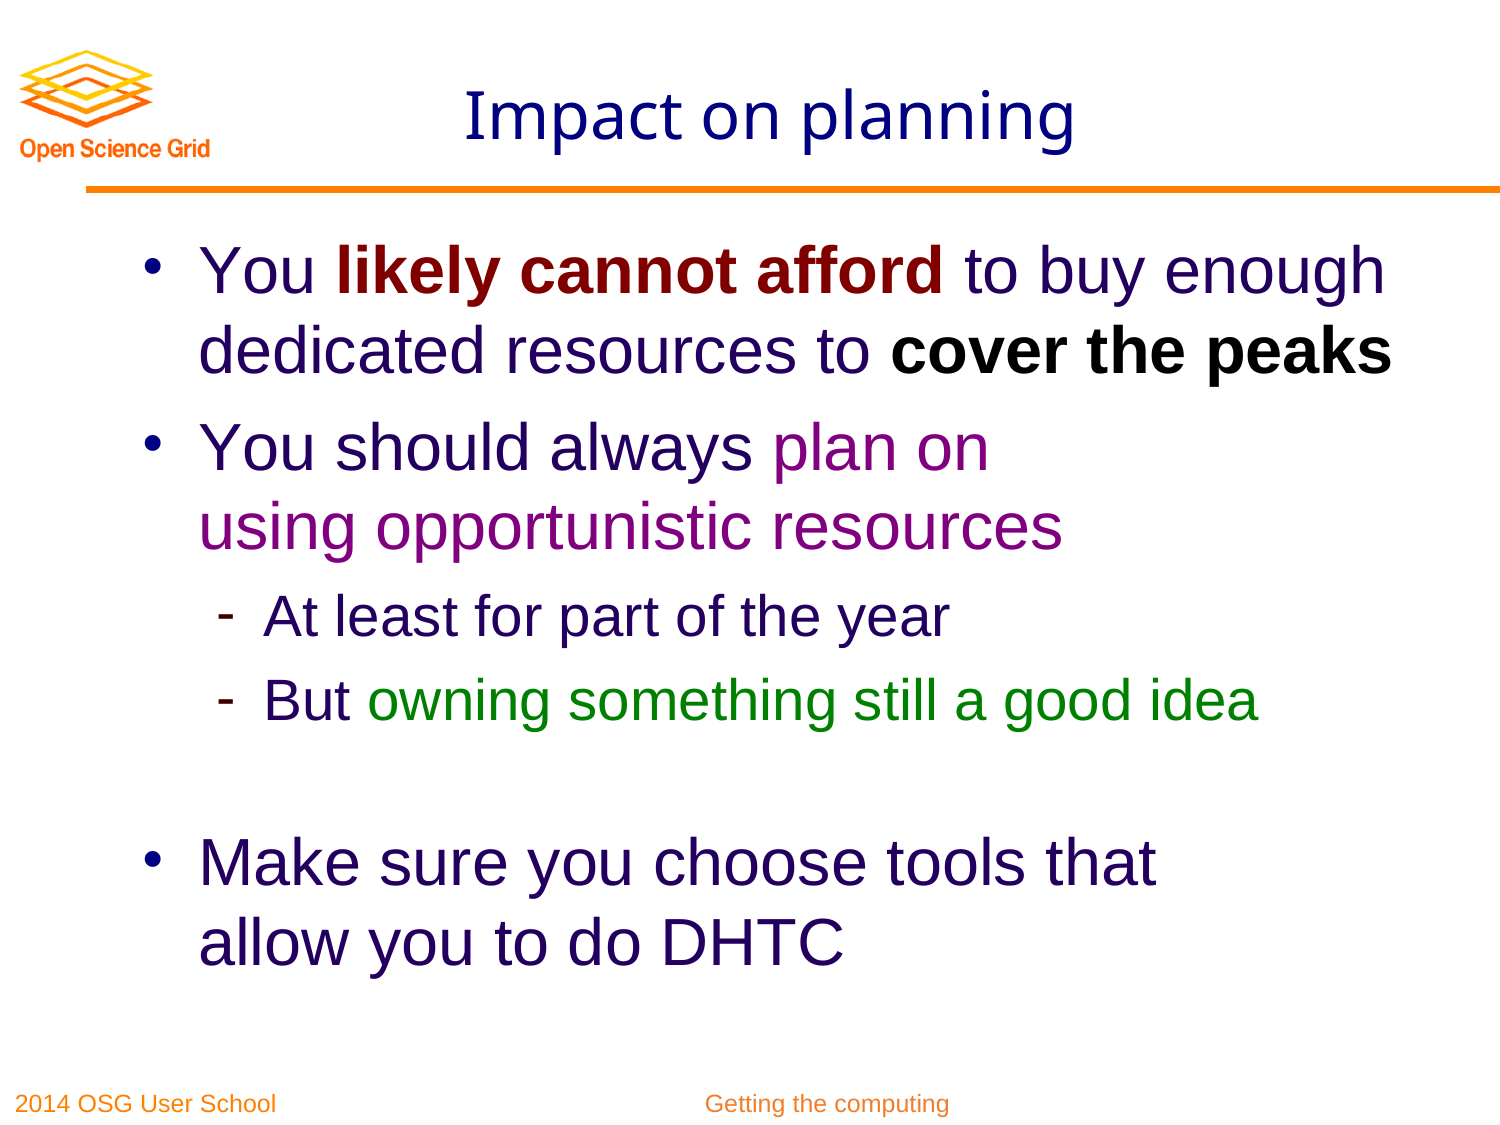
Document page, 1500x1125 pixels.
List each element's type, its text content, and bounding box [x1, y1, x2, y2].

picture [0, 27, 201, 179]
title Impact on planning [201, 18, 1342, 207]
list You likely cannot afford to buy enough dedicated resources to cover the peaks You should always plan on using opportunistic resources At least for part of the year But owning something still a good idea Make sure you choose tools that allow you to do DHTC [127, 218, 1448, 1068]
